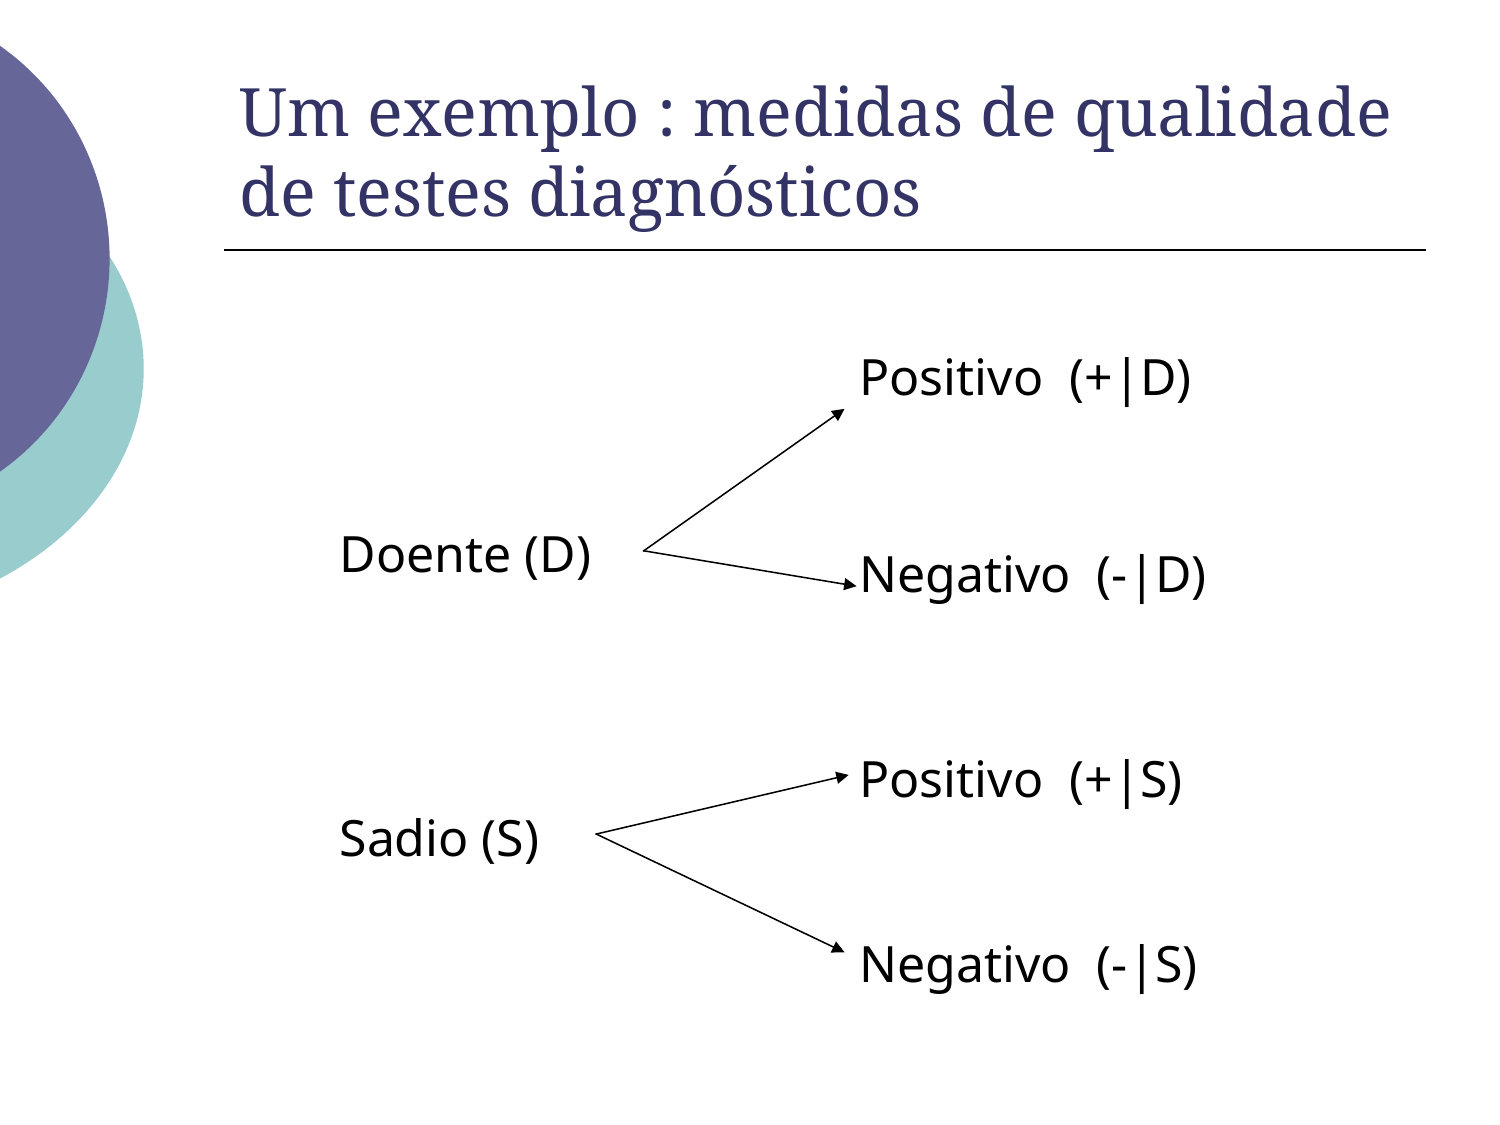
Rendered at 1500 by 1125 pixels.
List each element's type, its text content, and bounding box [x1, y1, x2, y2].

text_box Sadio (S) [324, 798, 690, 875]
text_box Negativo (-|S) [844, 924, 1294, 1000]
text_box Doente (D) [648, 515, 704, 559]
text_box Positivo (+|D) [844, 337, 1294, 414]
text_box Doente (D) [324, 515, 704, 591]
text_box Sadio (S) [601, 814, 690, 875]
text_box Negativo (-|D) [844, 534, 1294, 611]
title Um exemplo : medidas de qualidade de testes diagnósticos [224, 49, 1425, 237]
text_box Positivo (+|S) [844, 739, 1294, 816]
